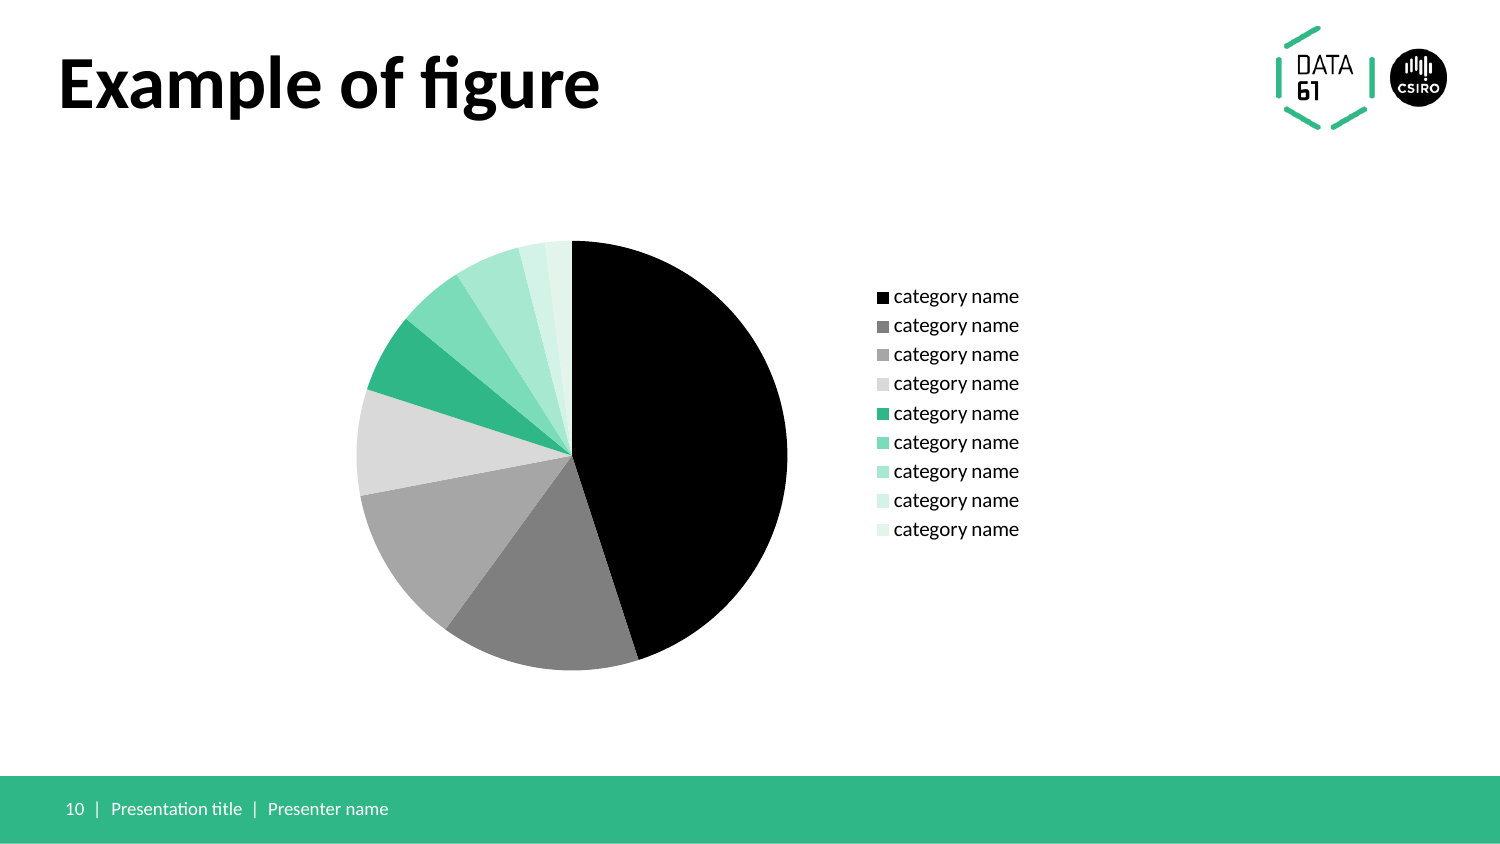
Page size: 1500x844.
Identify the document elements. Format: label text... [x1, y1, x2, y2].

picture [264, 185, 1261, 713]
picture [1276, 26, 1447, 130]
slide_number <number> | [54, 800, 102, 816]
footer Presentation title | Presenter name [111, 800, 1110, 816]
title Example of figure [58, 33, 1258, 139]
chart [265, 185, 1264, 714]
